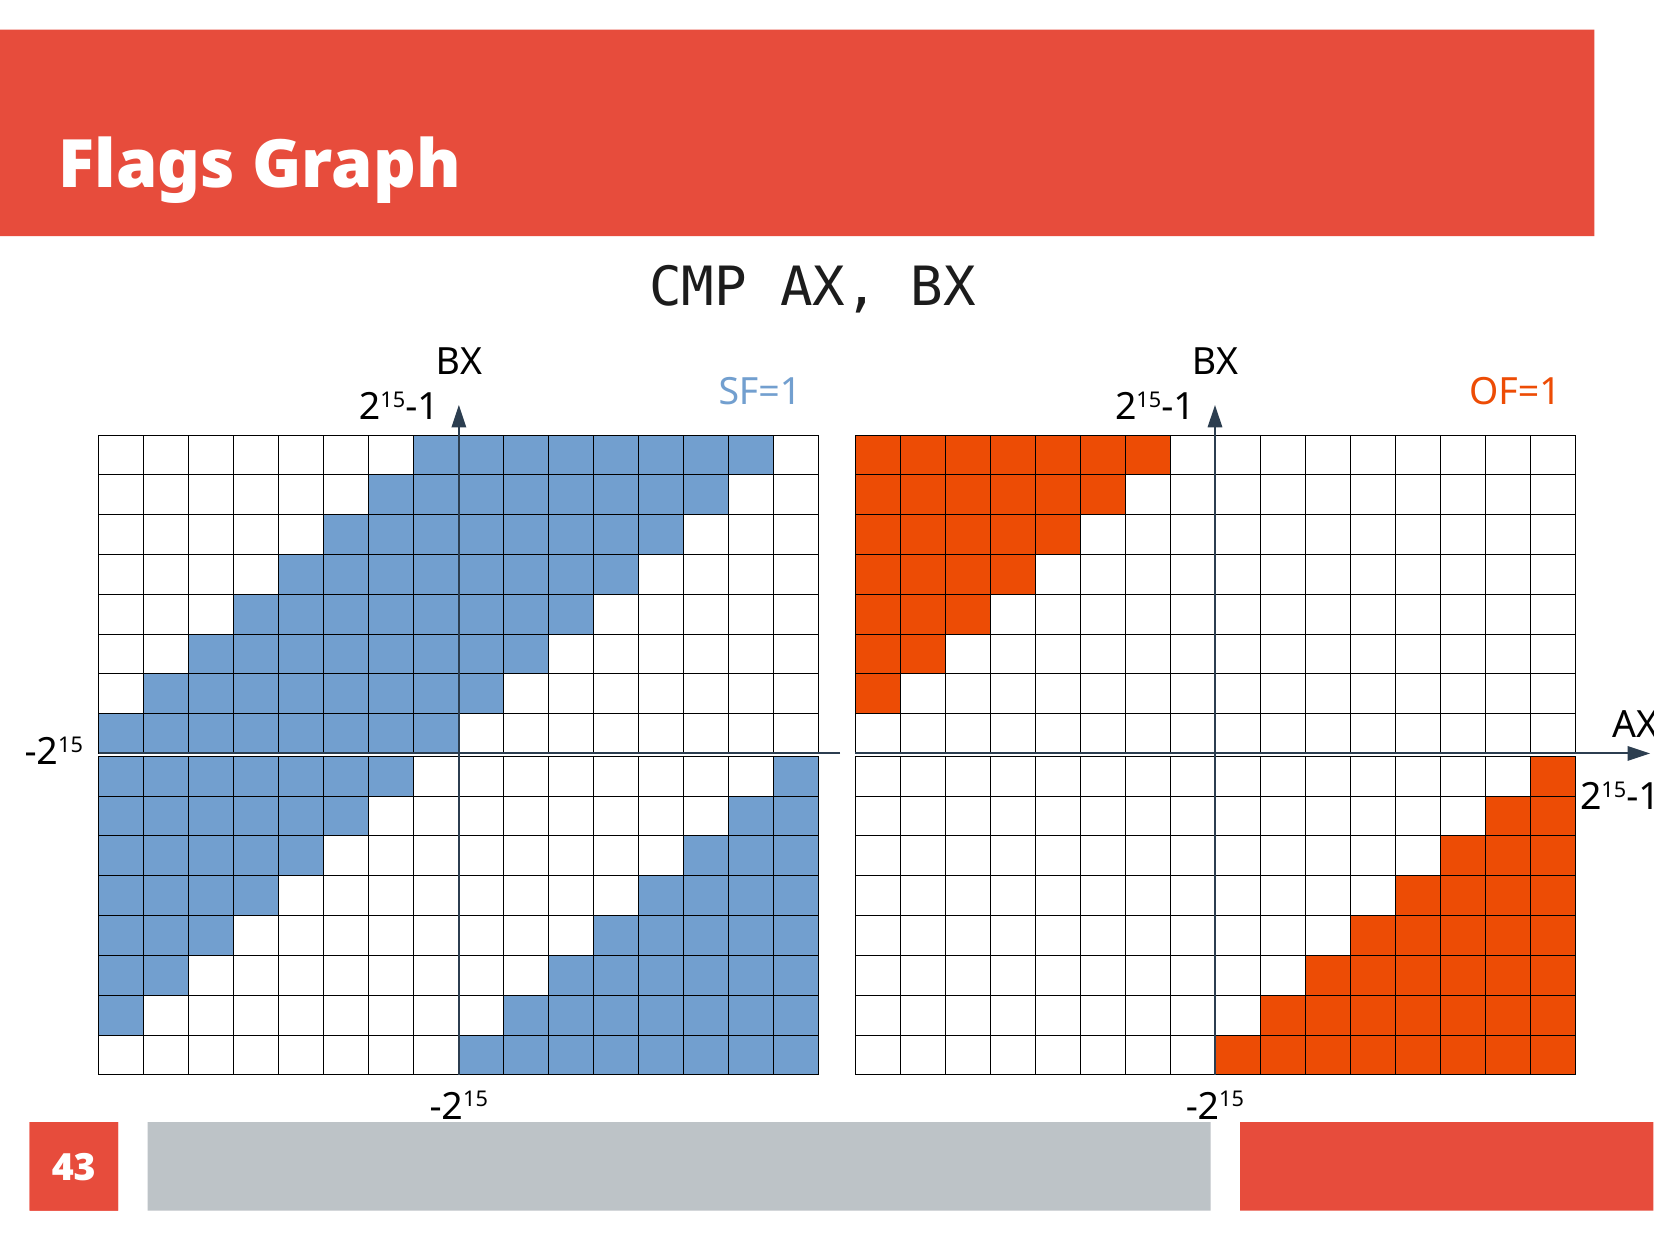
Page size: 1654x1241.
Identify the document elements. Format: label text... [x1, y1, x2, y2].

text_box [1216, 756, 1576, 1075]
text_box -215 [413, 1074, 504, 1135]
text_box BX [1170, 330, 1261, 391]
list CMP AX, BX [60, 255, 1566, 351]
text_box [460, 756, 819, 1075]
text_box [460, 435, 773, 713]
text_box 215-1 [1110, 375, 1201, 436]
text_box AX [1620, 715, 1628, 726]
text_box 215-1 [1575, 765, 1654, 826]
text_box 215-1 [353, 375, 444, 436]
text_box [98, 756, 413, 1035]
text_box OF=1 [1470, 360, 1561, 421]
text_box -215 [1170, 1074, 1261, 1135]
text_box [98, 435, 458, 752]
text_box [855, 435, 1170, 713]
text_box AX [1649, 716, 1654, 730]
title Flags Graph [59, 59, 1595, 207]
text_box BX [413, 330, 504, 391]
text_box SF=1 [715, 360, 806, 421]
text_box AX [1590, 693, 1654, 754]
text_box -215 [8, 720, 99, 781]
